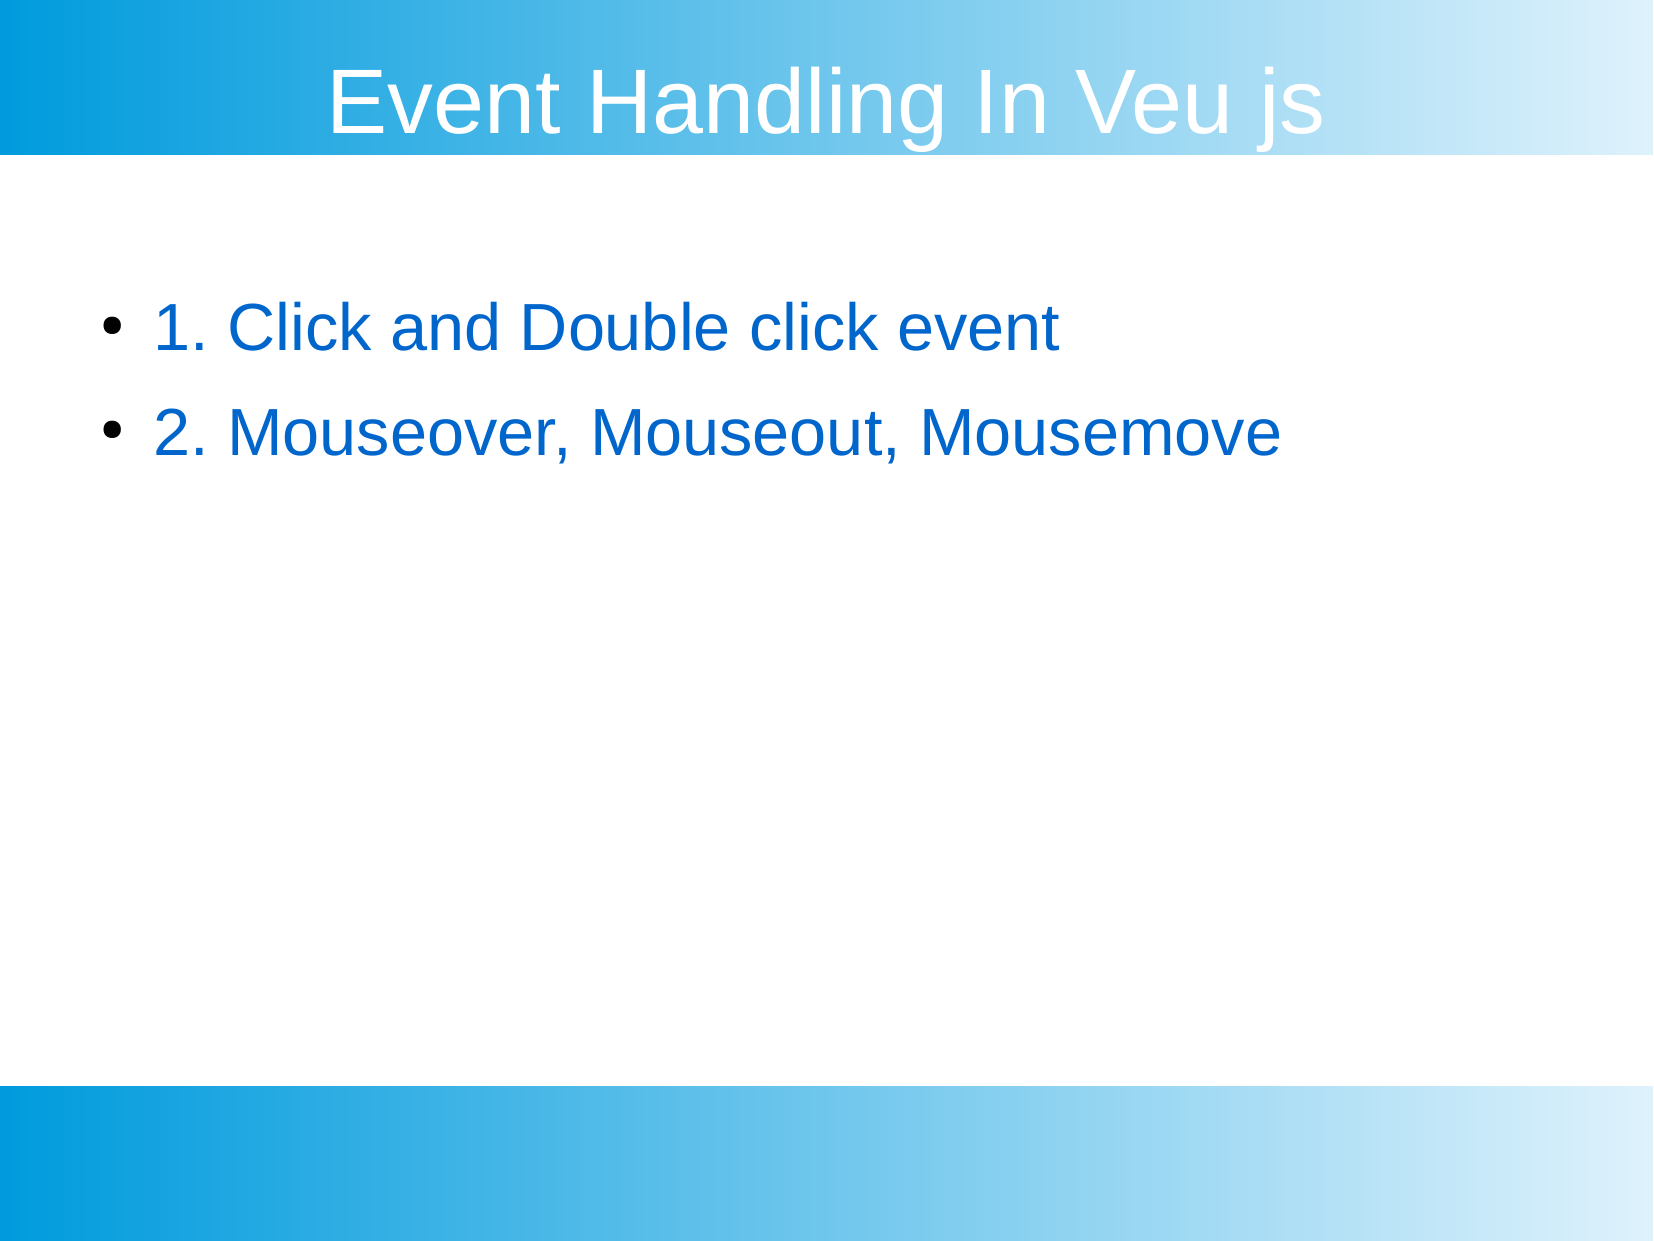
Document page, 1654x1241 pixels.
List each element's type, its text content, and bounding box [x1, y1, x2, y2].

title Event Handling In Veu js [82, 49, 1571, 155]
list 1. Click and Double click event 2. Mouseover, Mouseout, Mousemove [82, 290, 1571, 1010]
